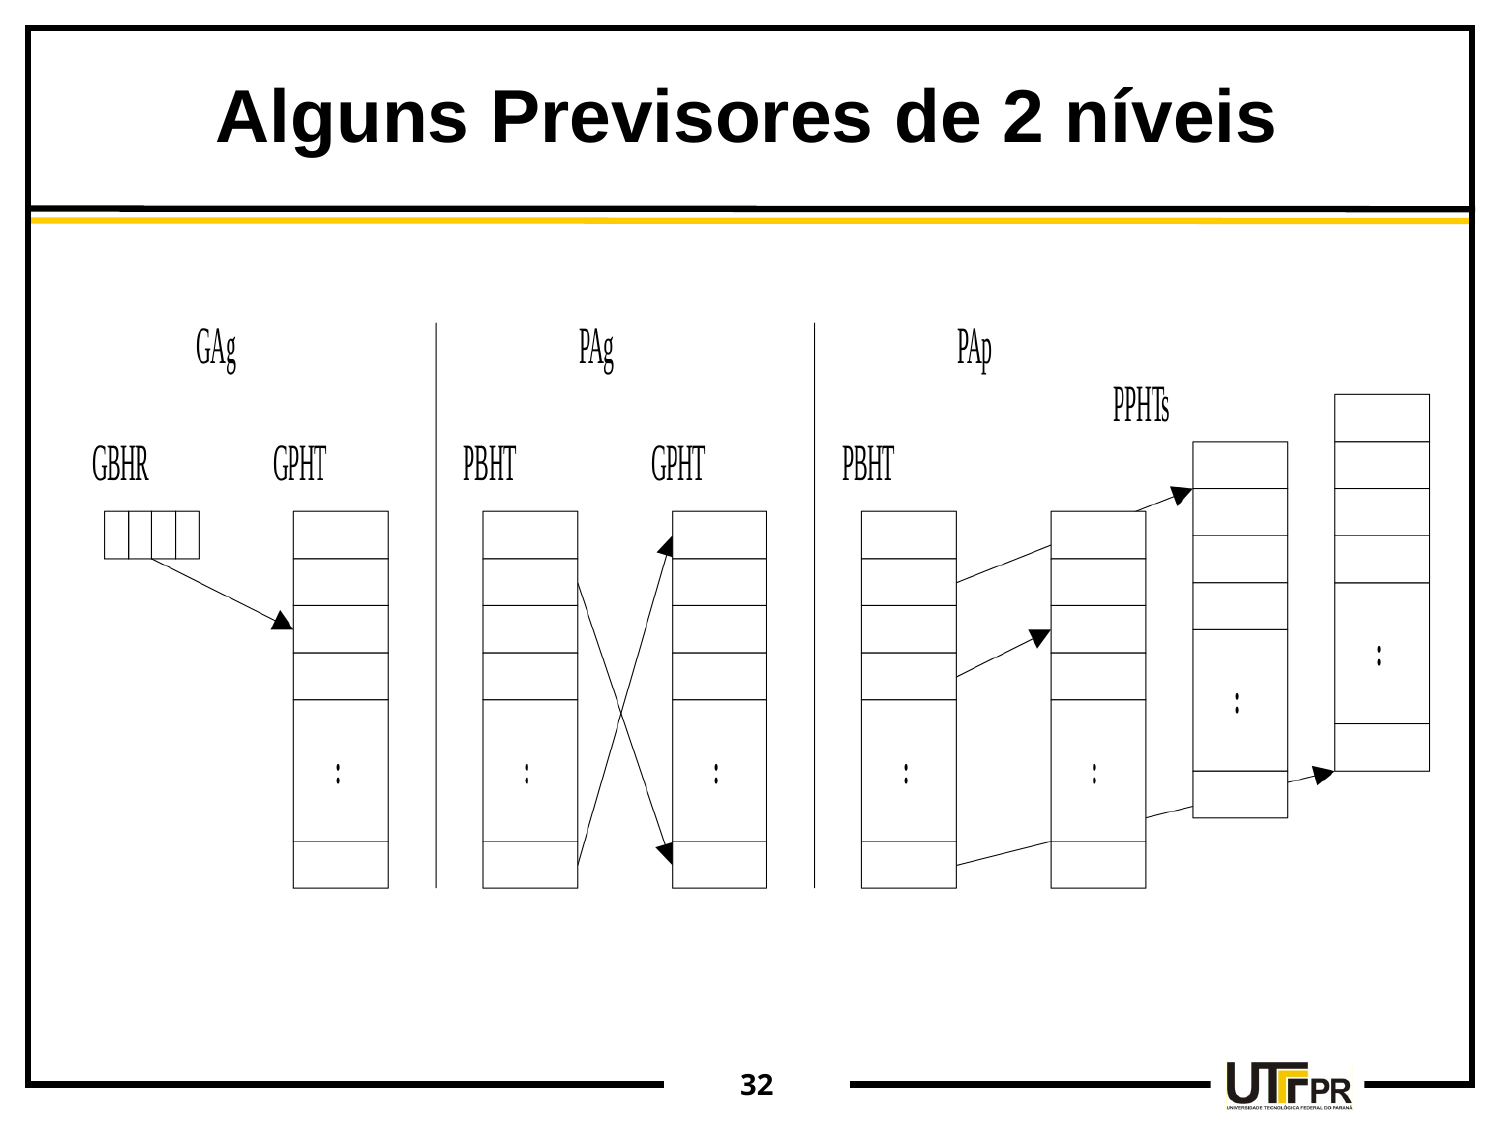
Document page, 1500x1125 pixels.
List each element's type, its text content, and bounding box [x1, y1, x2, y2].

picture [52, 290, 1450, 934]
title Alguns Previsores de 2 níveis [23, 35, 1471, 201]
picture [1226, 1062, 1353, 1110]
